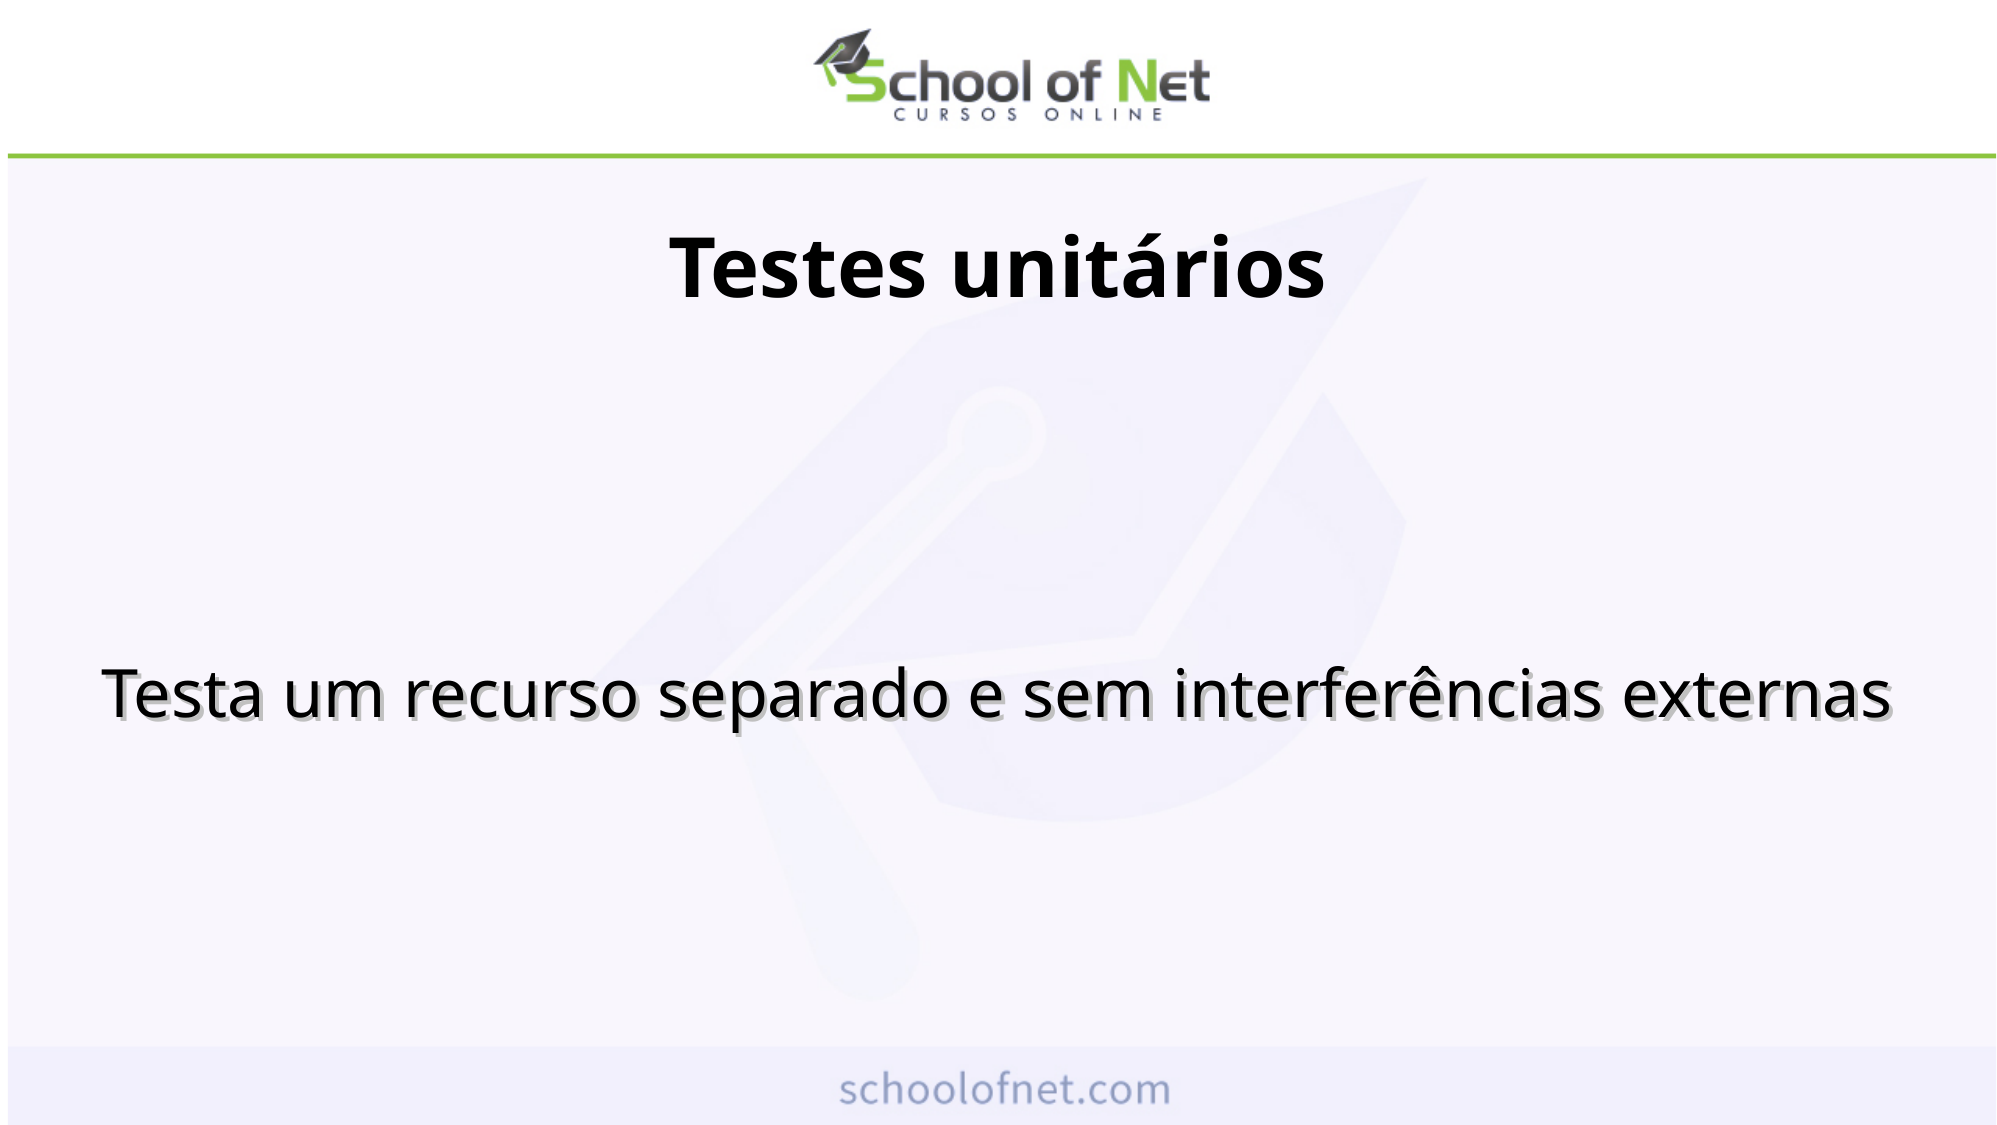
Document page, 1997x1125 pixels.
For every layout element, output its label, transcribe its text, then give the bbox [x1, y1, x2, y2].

title Testes unitários [99, 171, 1897, 360]
picture [7, 5, 1997, 1125]
subtitle Testa um recurso separado e sem interferências externas [99, 377, 1897, 1006]
